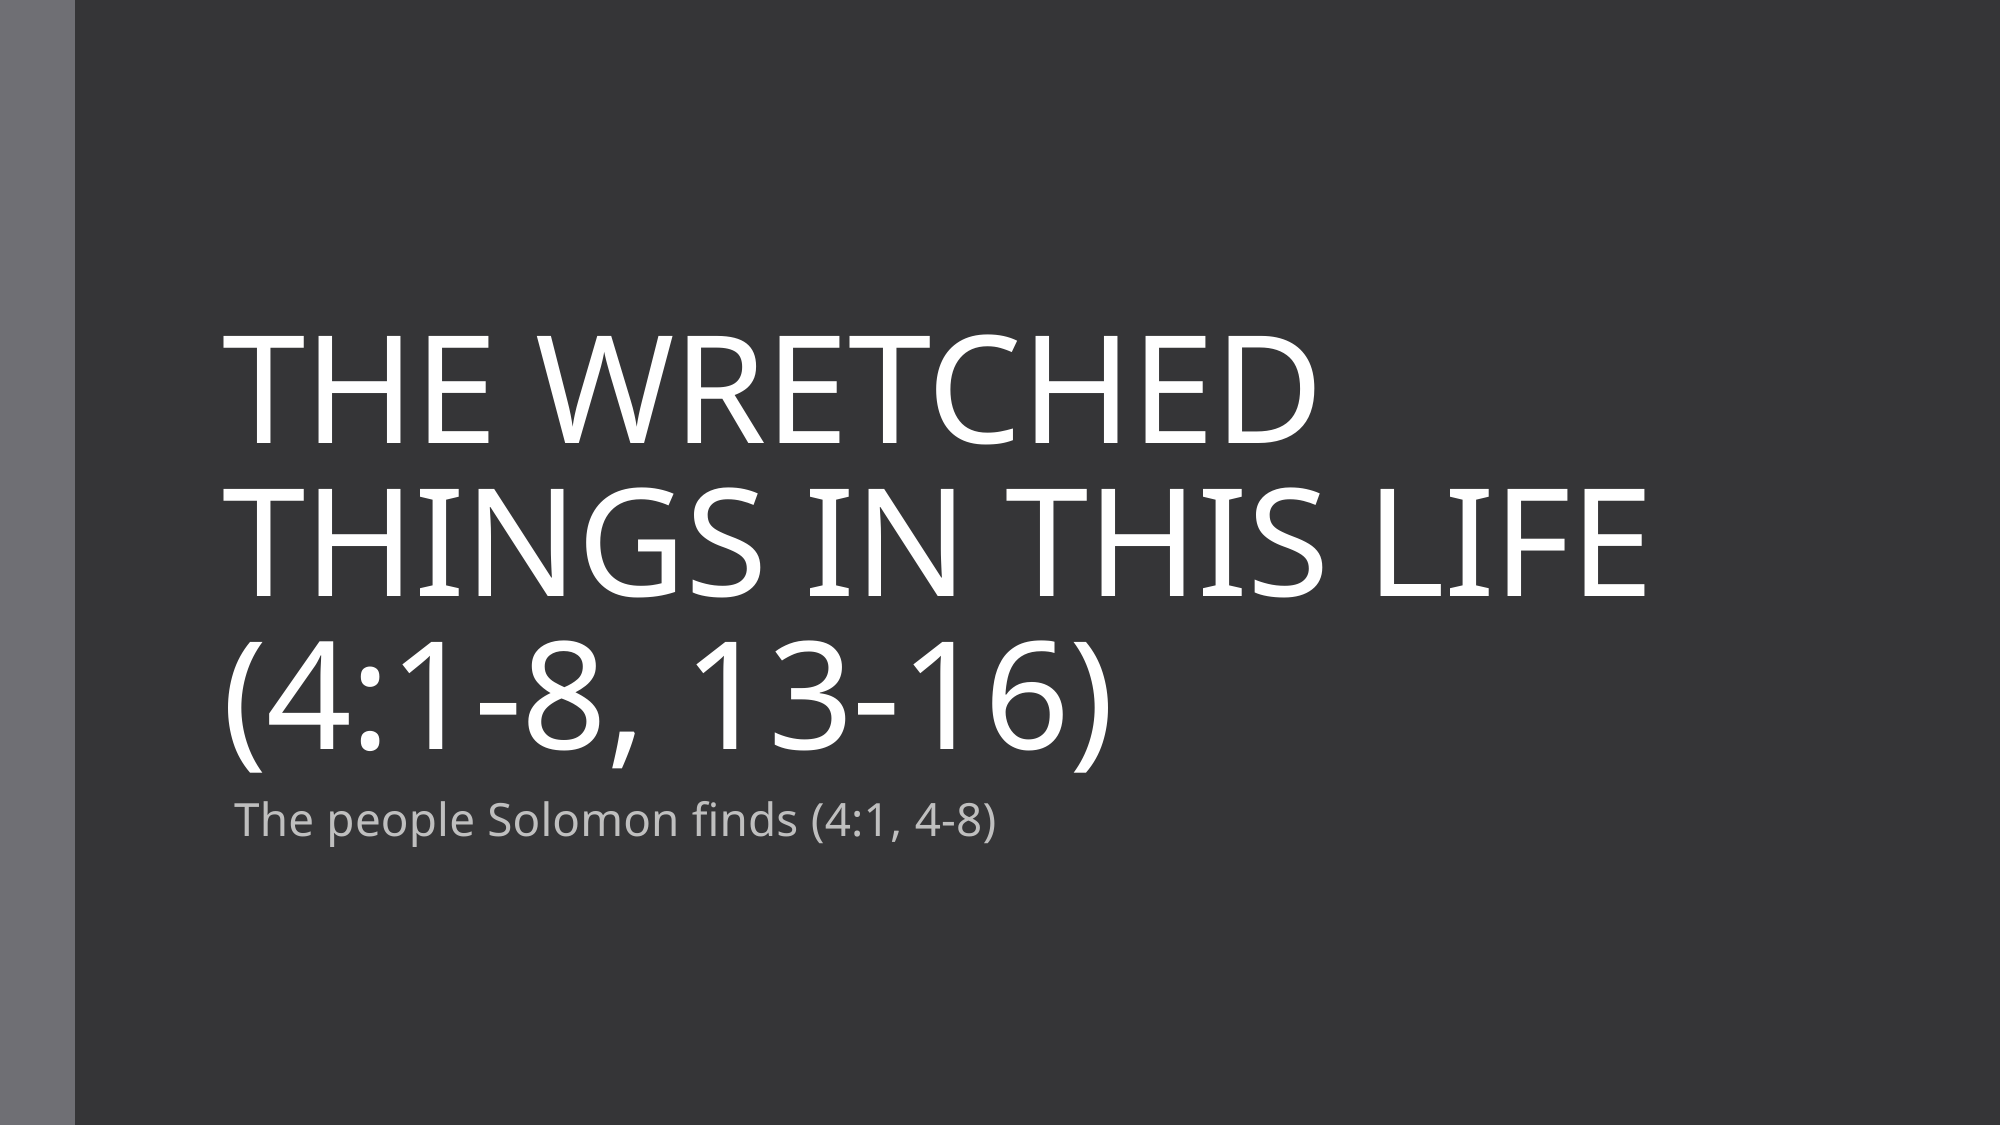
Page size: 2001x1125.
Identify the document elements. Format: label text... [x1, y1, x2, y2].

subtitle The people Solomon finds (4:1, 4-8) [206, 787, 1752, 1066]
title THE WRETCHED THINGS IN THIS LIFE (4:1-8, 13-16) [206, 124, 1752, 787]
